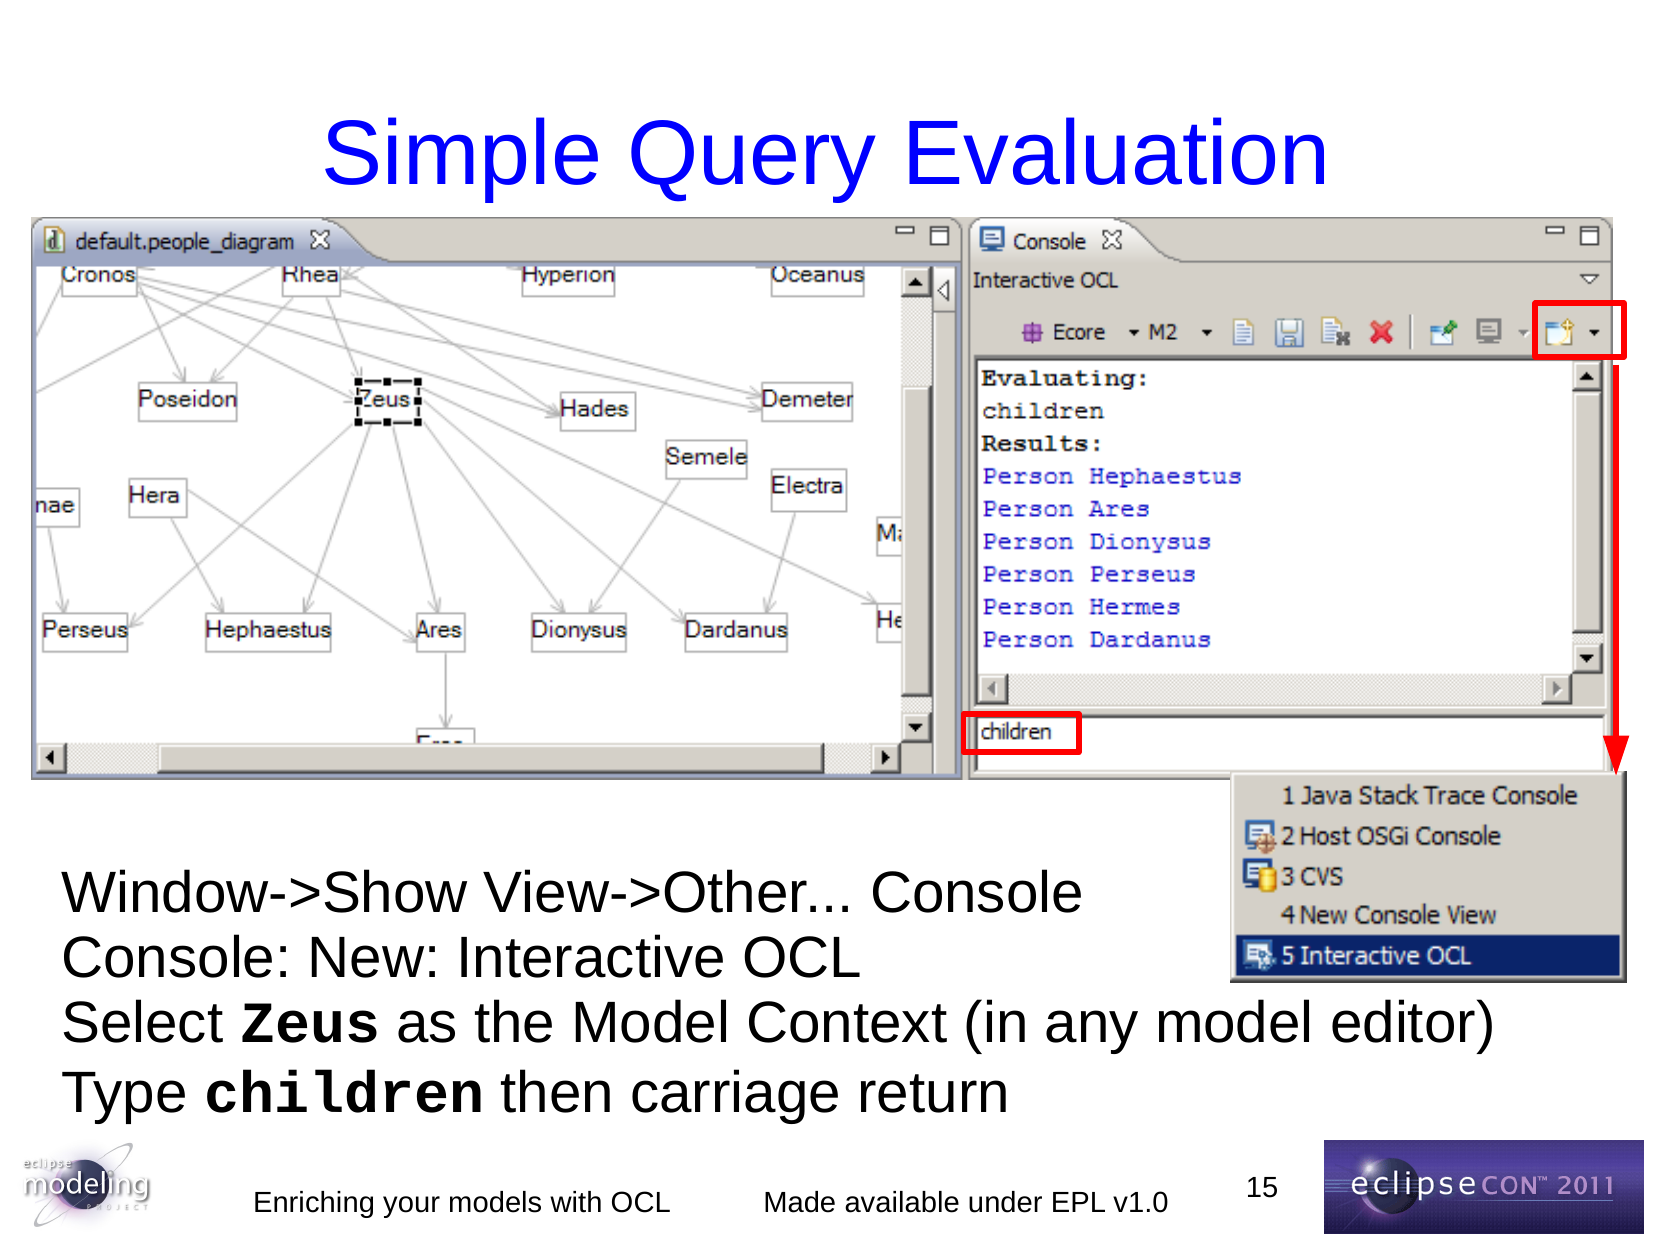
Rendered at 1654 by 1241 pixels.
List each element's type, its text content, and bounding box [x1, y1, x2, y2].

title Simple Query Evaluation [82, 49, 1571, 257]
picture [1324, 1140, 1644, 1234]
picture [31, 217, 1627, 983]
picture [1538, 306, 1613, 354]
list Window->Show View->Other... Console Console: New: Interactive OCL Select Zeus as the Model Context (in any model editor) Type children then carriage return [61, 859, 1582, 1133]
picture [9, 1136, 156, 1235]
